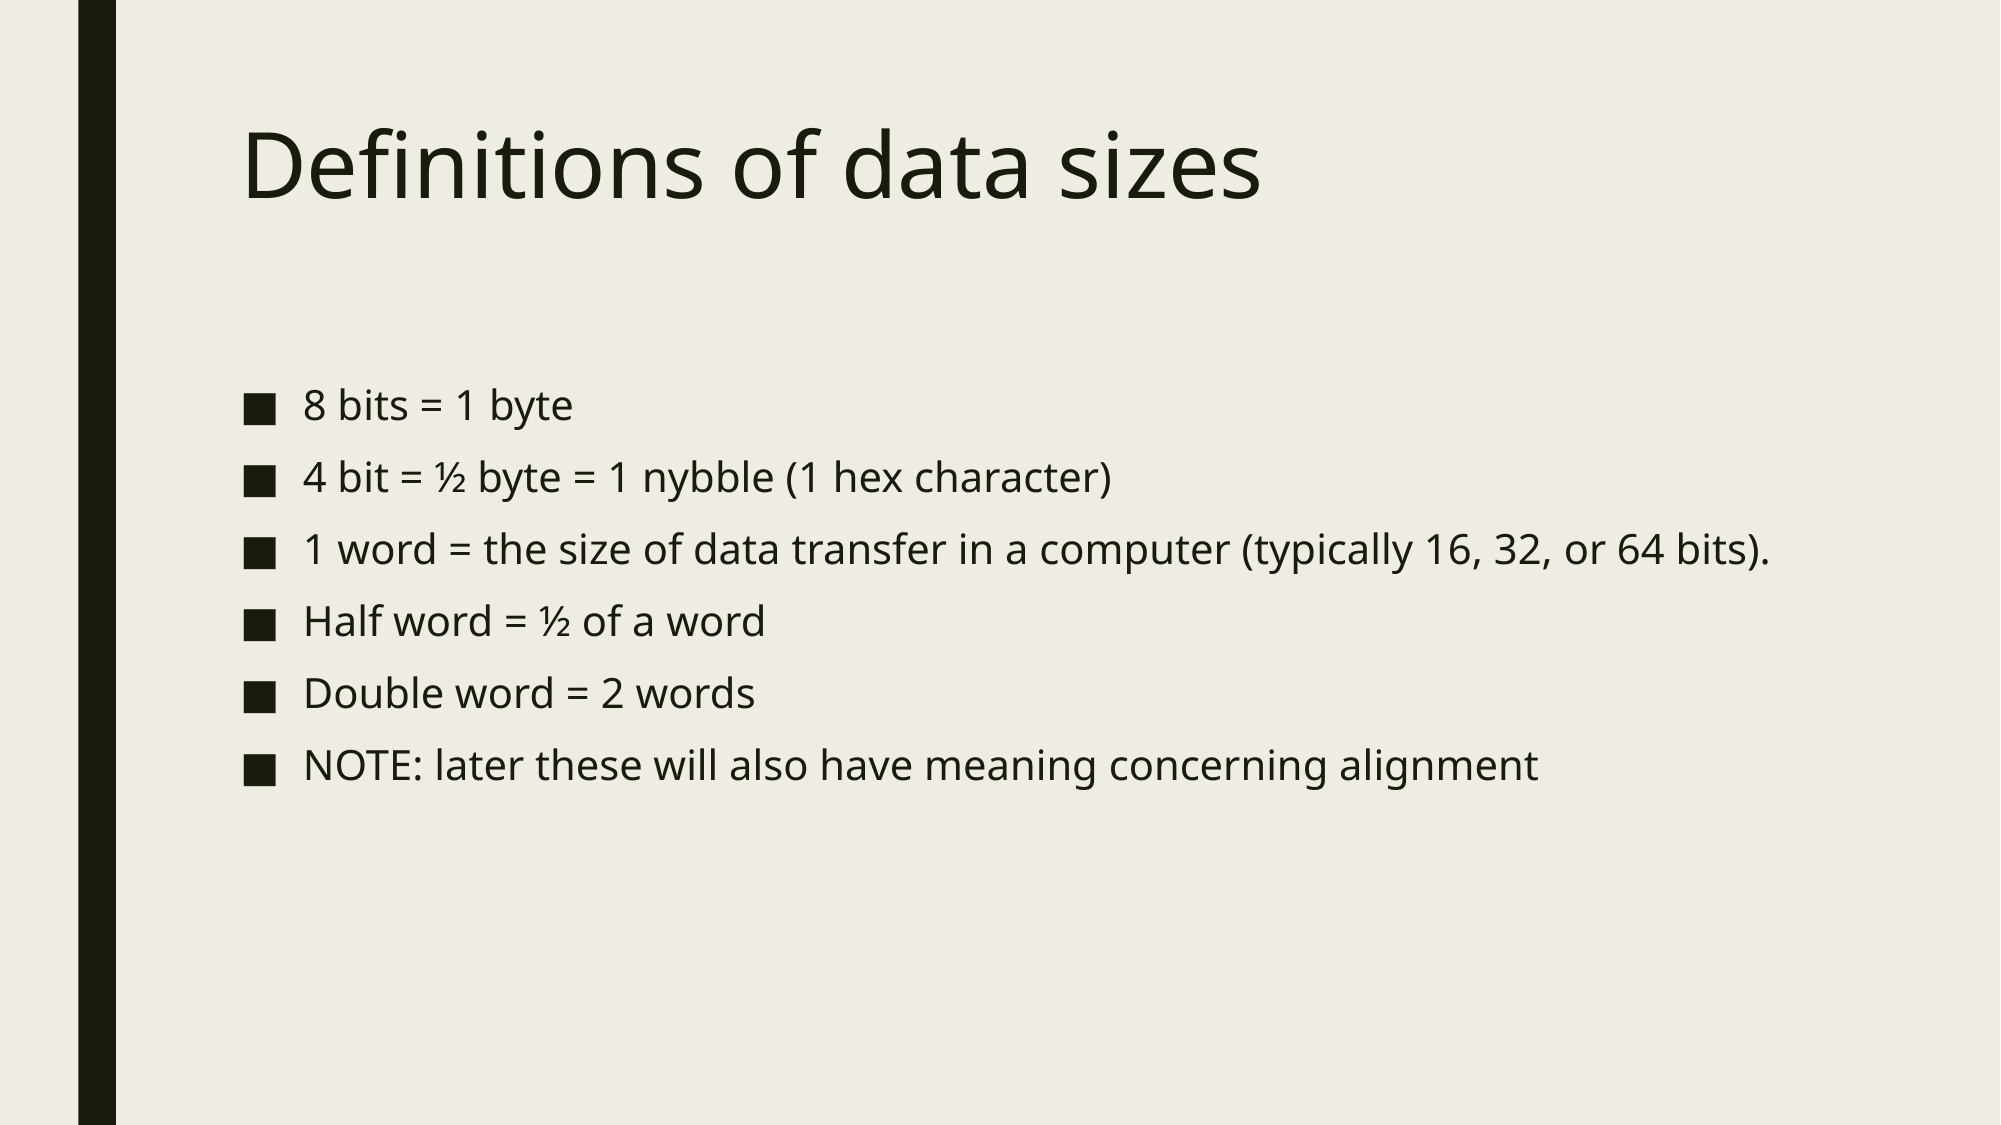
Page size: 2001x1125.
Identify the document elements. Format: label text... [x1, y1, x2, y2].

title Definitions of data sizes [225, 112, 1800, 357]
list 8 bits = 1 byte 4 bit = ½ byte = 1 nybble (1 hex character) 1 word = the size of data transfer in a computer (typically 16, 32, or 64 bits). Half word = ½ of a word Double word = 2 words NOTE: later these will also have meaning concerning alignment [225, 375, 1800, 963]
